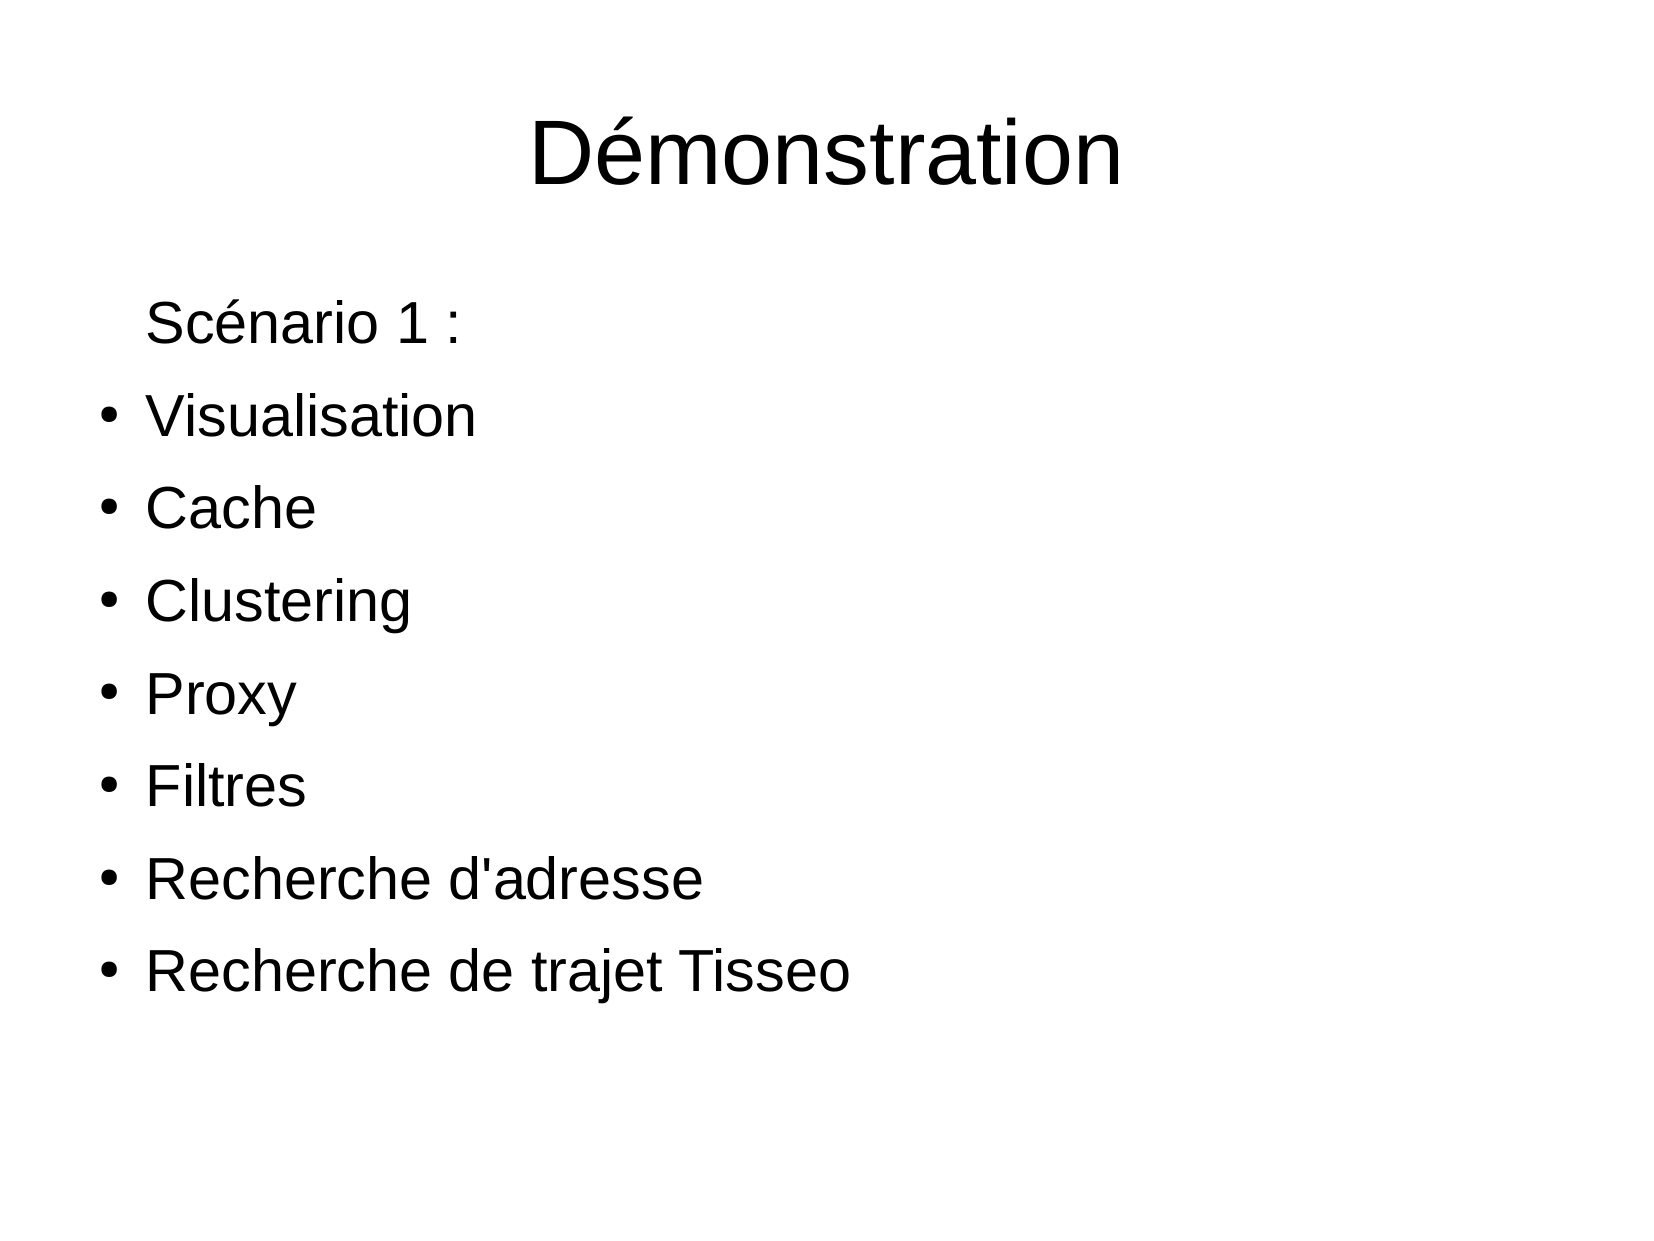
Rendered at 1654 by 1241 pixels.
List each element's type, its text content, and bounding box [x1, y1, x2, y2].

title Démonstration [82, 49, 1571, 257]
list Scénario 1 : Visualisation Cache Clustering Proxy Filtres Recherche d'adresse Recherche de trajet Tisseo [82, 290, 1571, 1010]
